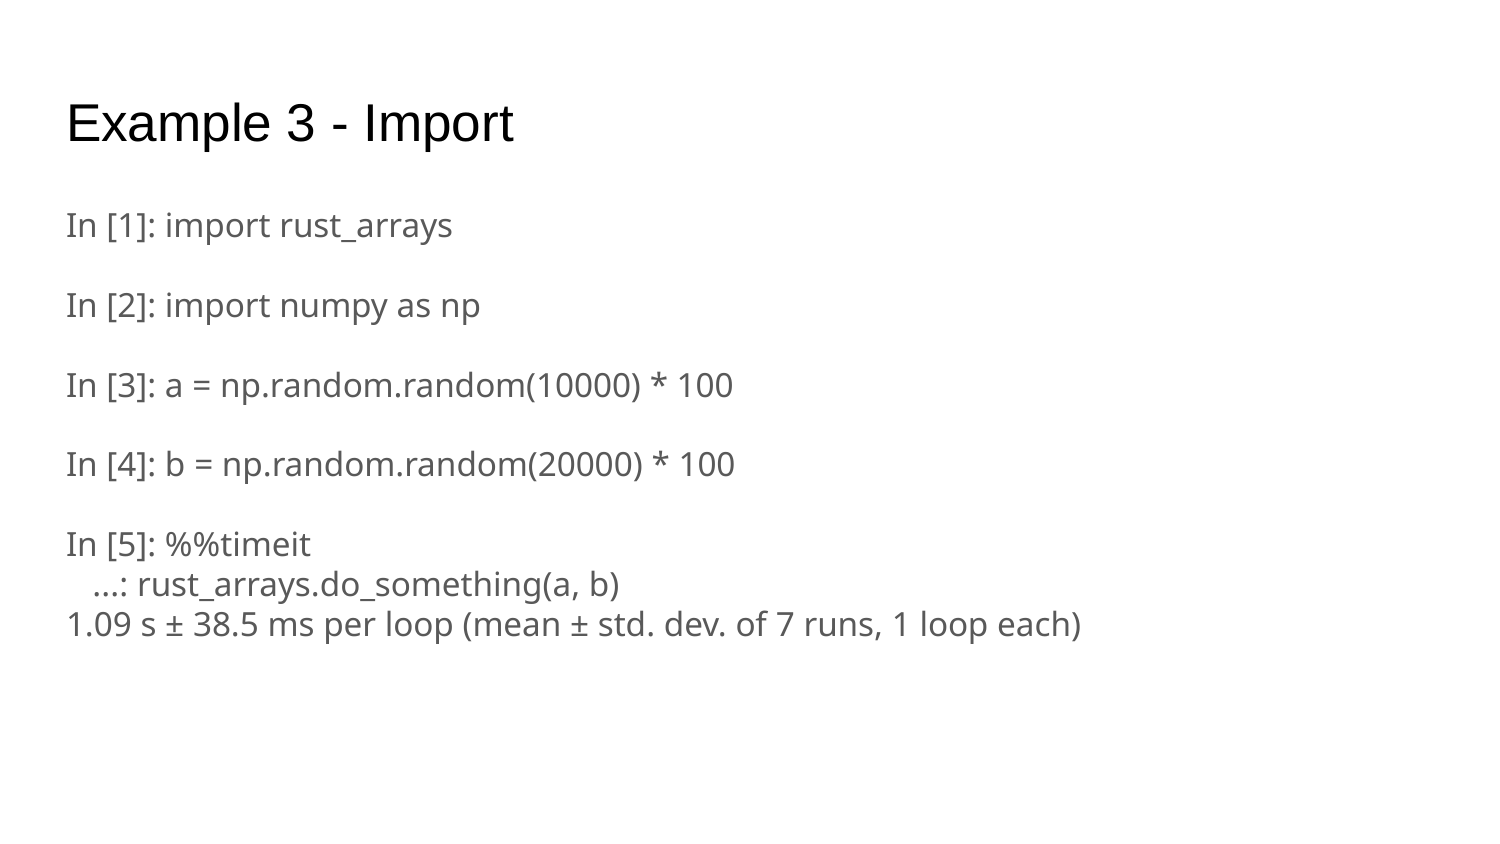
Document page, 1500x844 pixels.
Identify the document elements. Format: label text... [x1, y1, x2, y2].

title Example 3 - Import [51, 72, 1449, 167]
list In [1]: import rust_arrays In [2]: import numpy as np In [3]: a = np.random.random(10000) * 100 In [4]: b = np.random.random(20000) * 100 In [5]: %%timeit ...: rust_arrays.do_something(a, b) 1.09 s ± 38.5 ms per loop (mean ± std. dev. of 7 runs, 1 loop each) [51, 189, 1449, 808]
